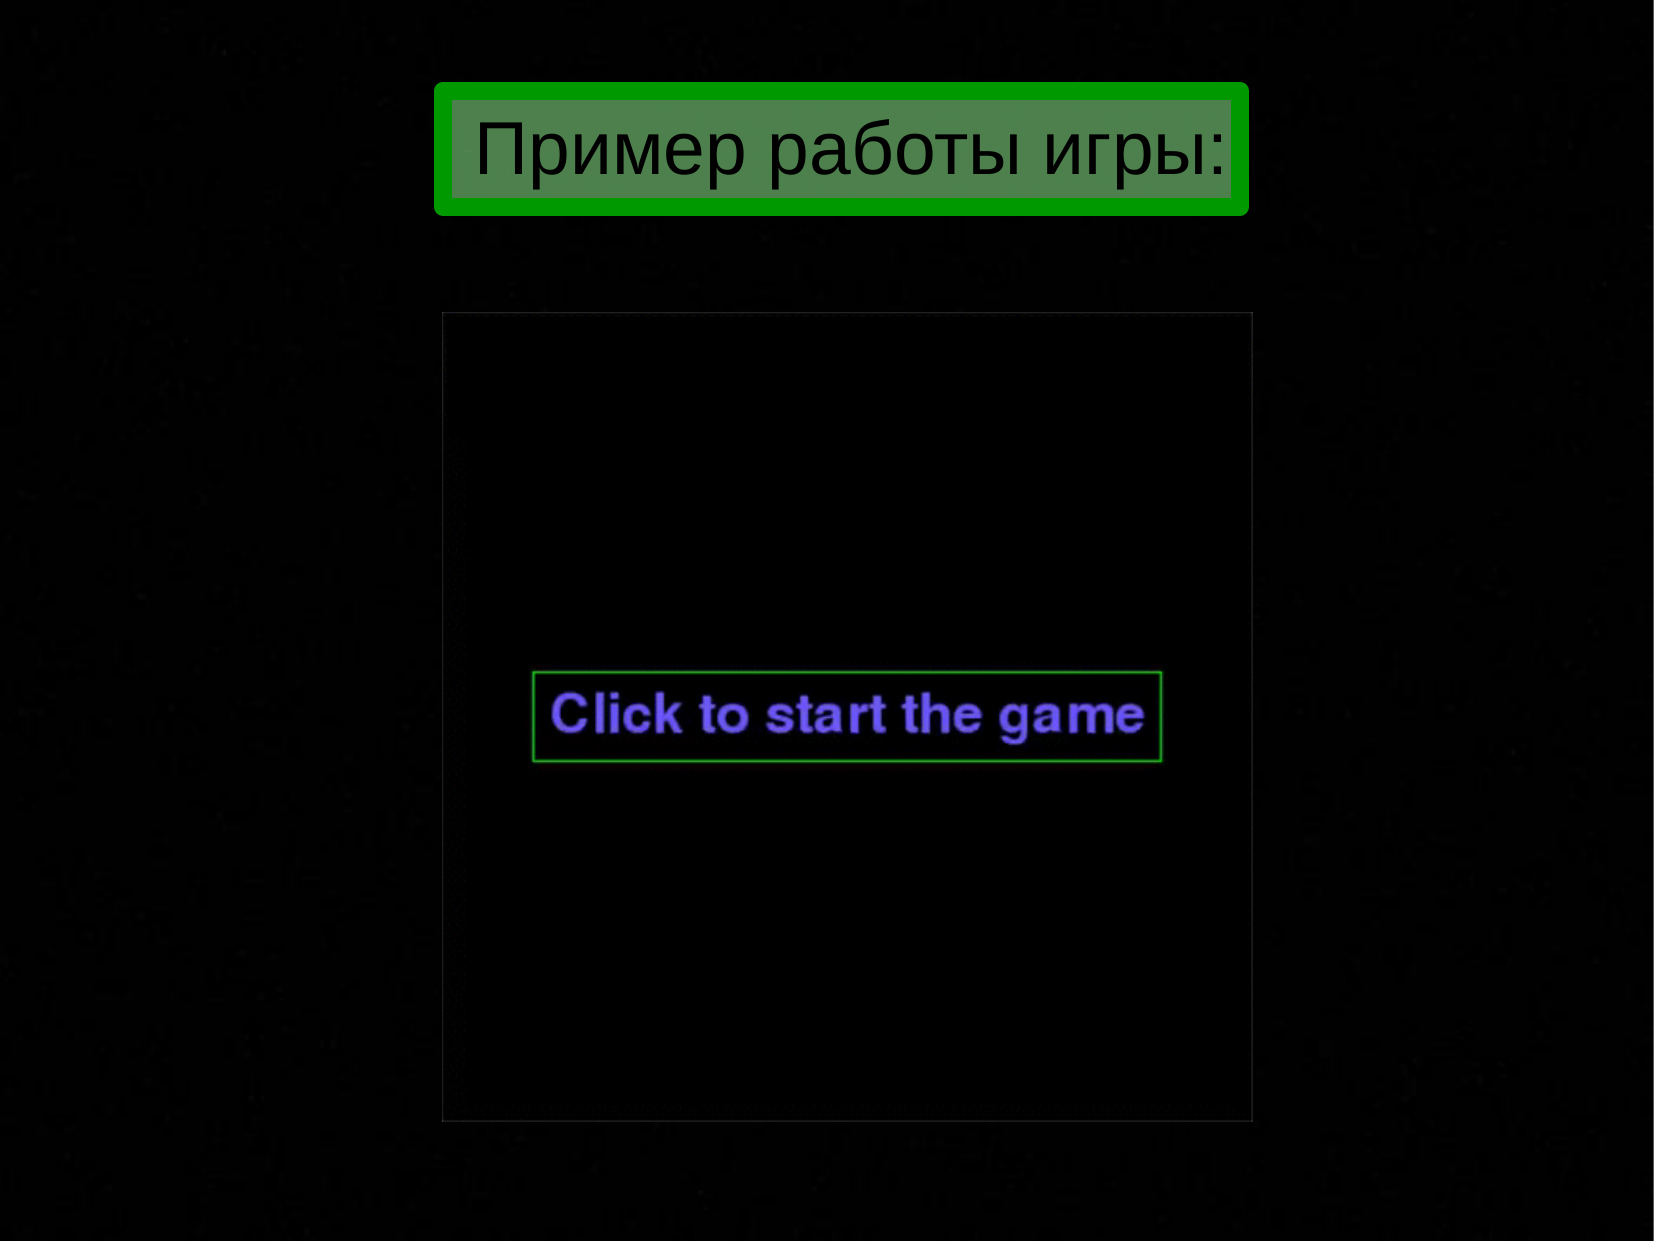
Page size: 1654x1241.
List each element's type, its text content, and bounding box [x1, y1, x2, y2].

title Пример работы игры: [442, 90, 1241, 207]
picture [0, 0, 1654, 1241]
